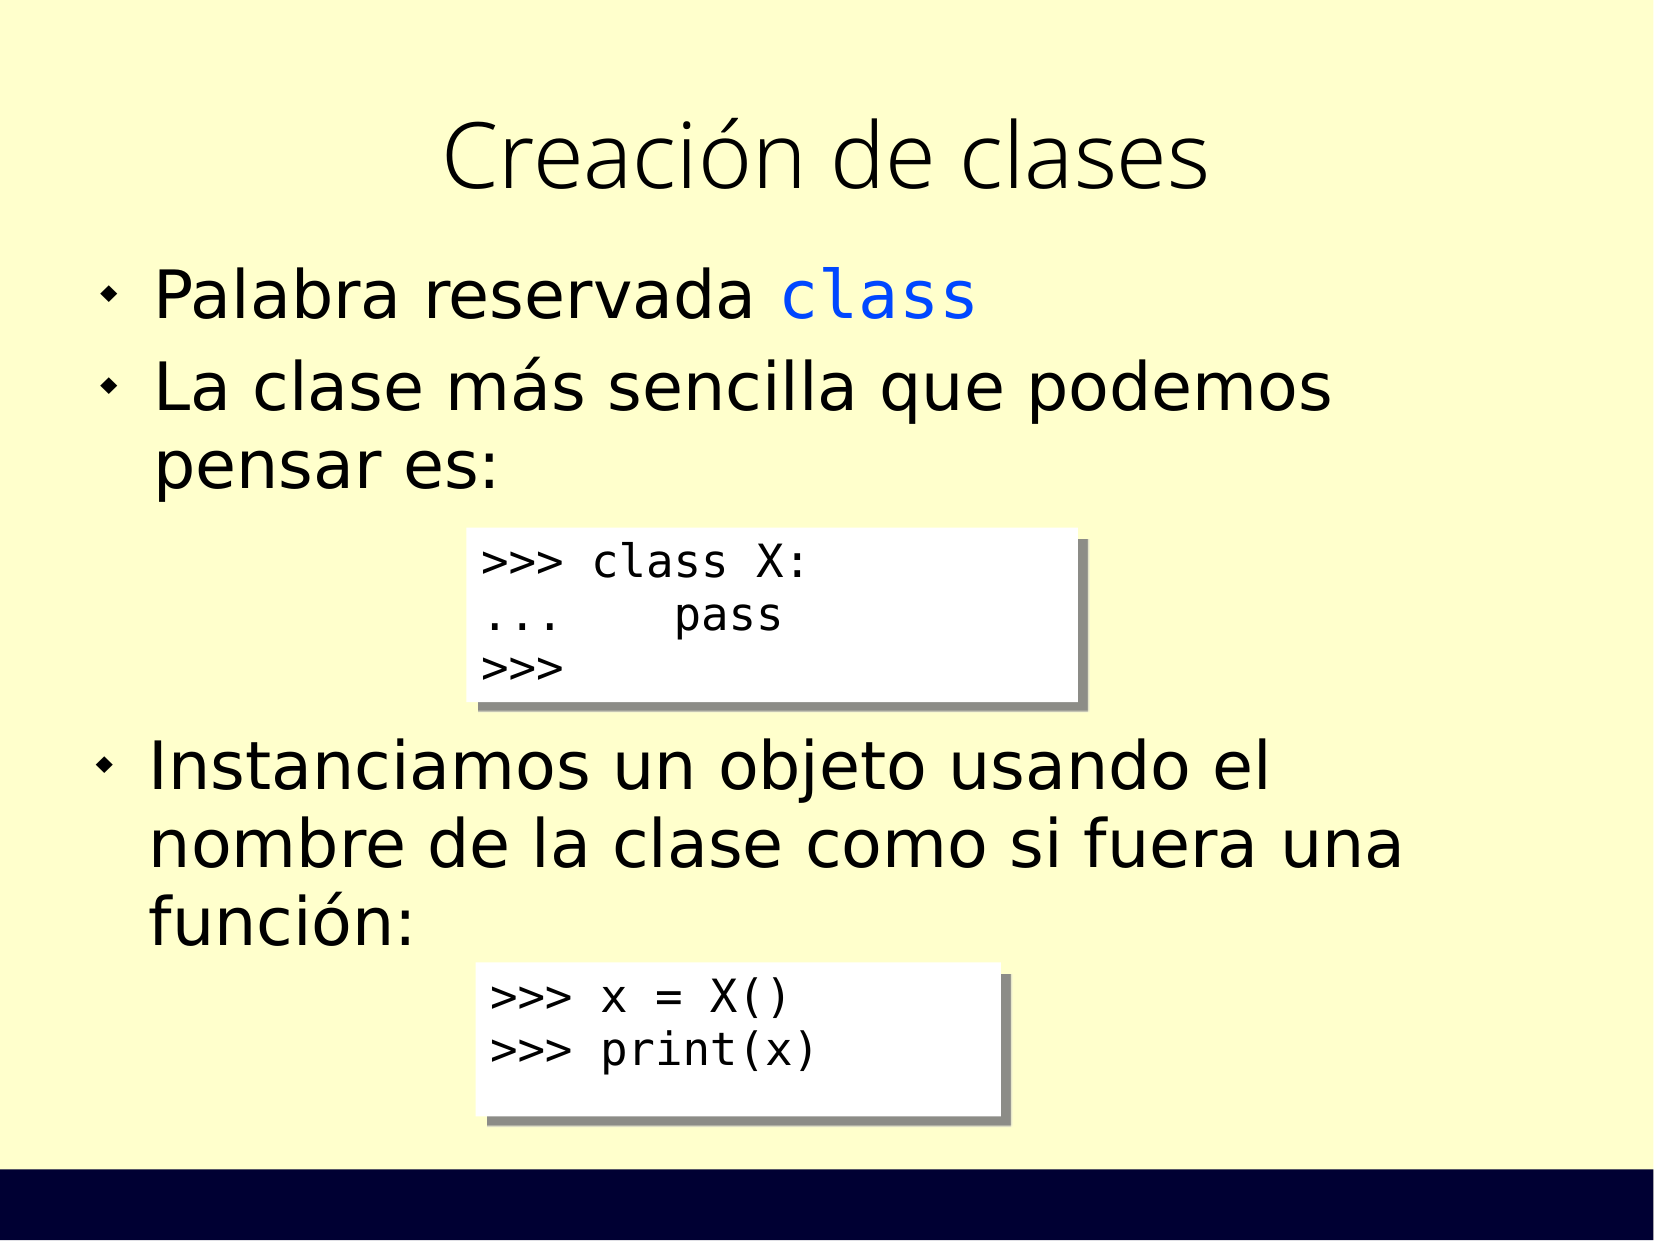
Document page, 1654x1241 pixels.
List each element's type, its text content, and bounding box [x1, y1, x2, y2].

list Instanciamos un objeto usando el nombre de la clase como si fuera una función: [78, 717, 1534, 972]
list Palabra reservada class La clase más sencilla que podemos pensar es: [82, 237, 1538, 524]
text_box >>> class X: ... pass >>> [466, 527, 1078, 703]
title Creación de clases [82, 49, 1571, 257]
text_box >>> x = X() >>> print(x) [475, 962, 1001, 1117]
